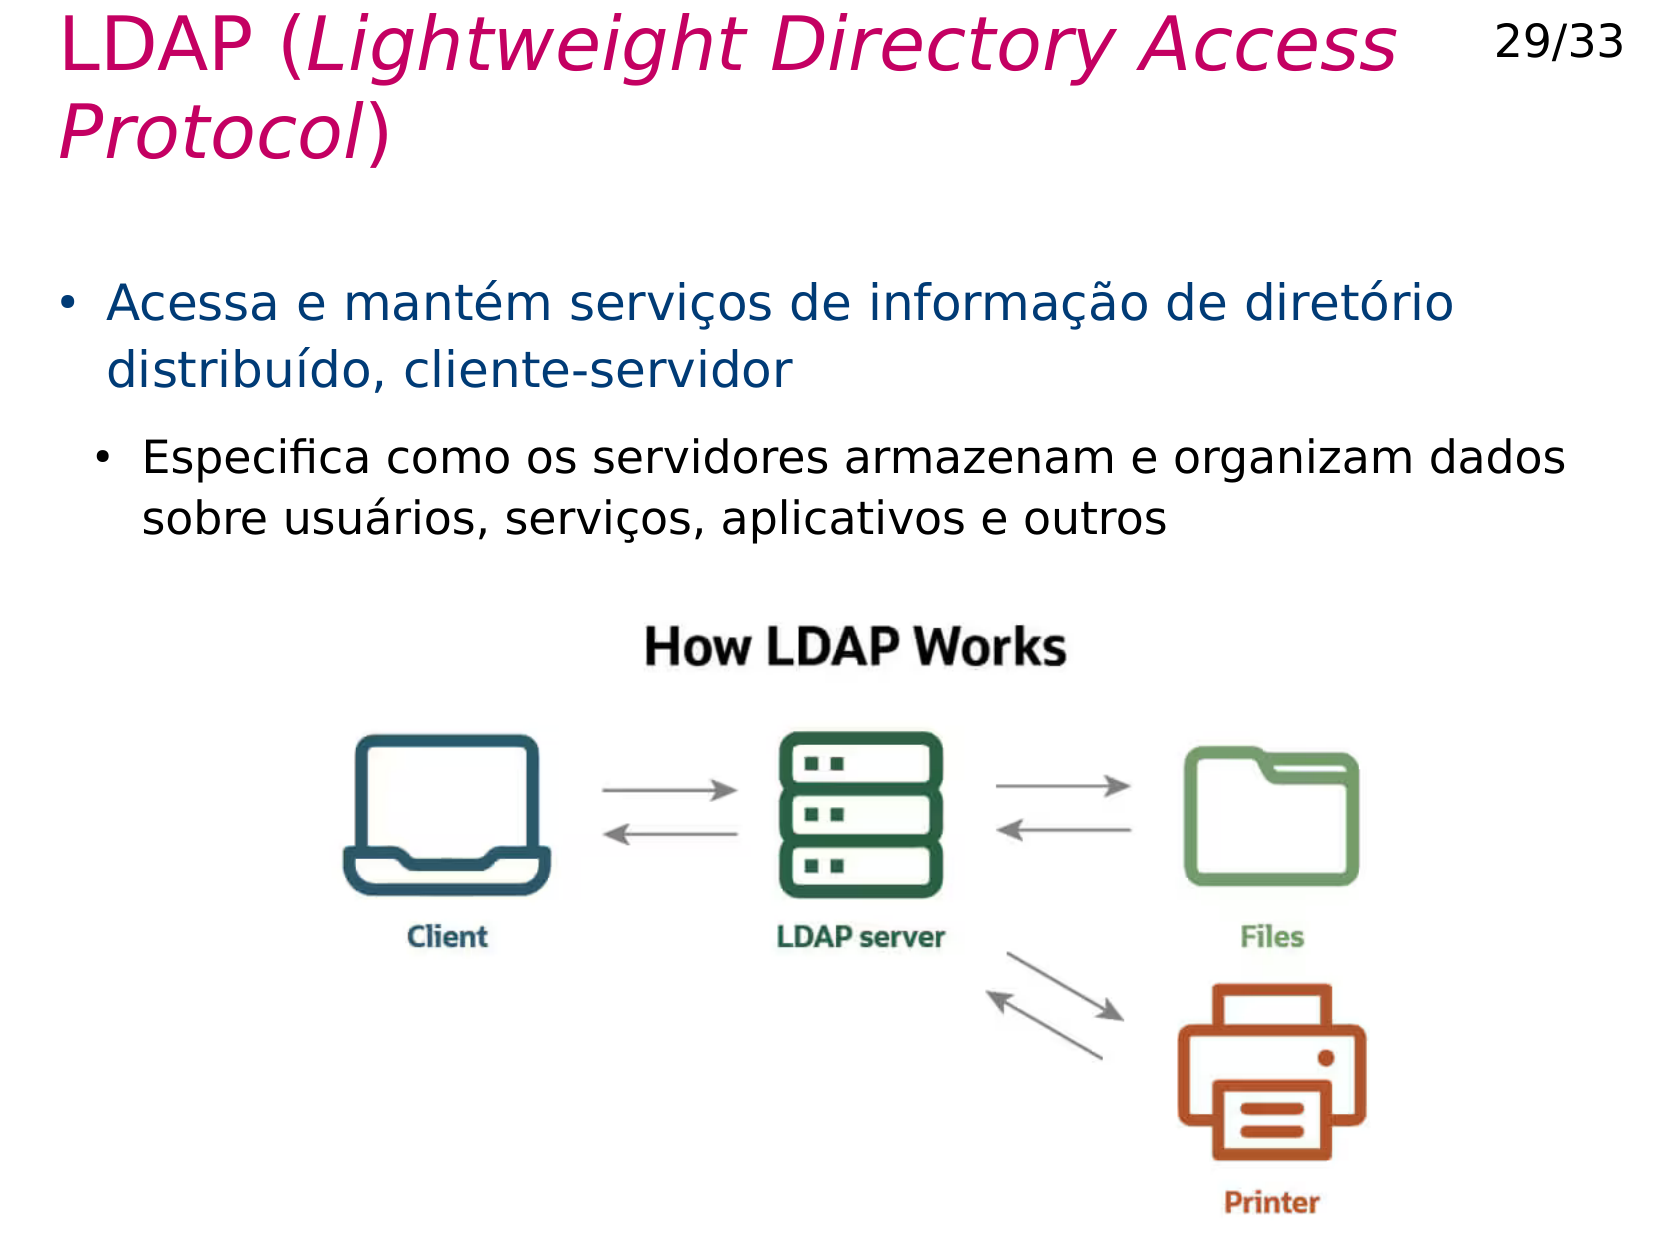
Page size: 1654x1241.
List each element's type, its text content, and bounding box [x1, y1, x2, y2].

picture [324, 620, 1379, 1223]
title LDAP (Lightweight Directory Access Protocol) [59, 1, 1625, 176]
list Acessa e mantém serviços de informação de diretório distribuído, cliente-servidor Especifica como os servidores armazenam e organizam dados sobre usuários, serviços, aplicativos e outros [59, 265, 1625, 1211]
